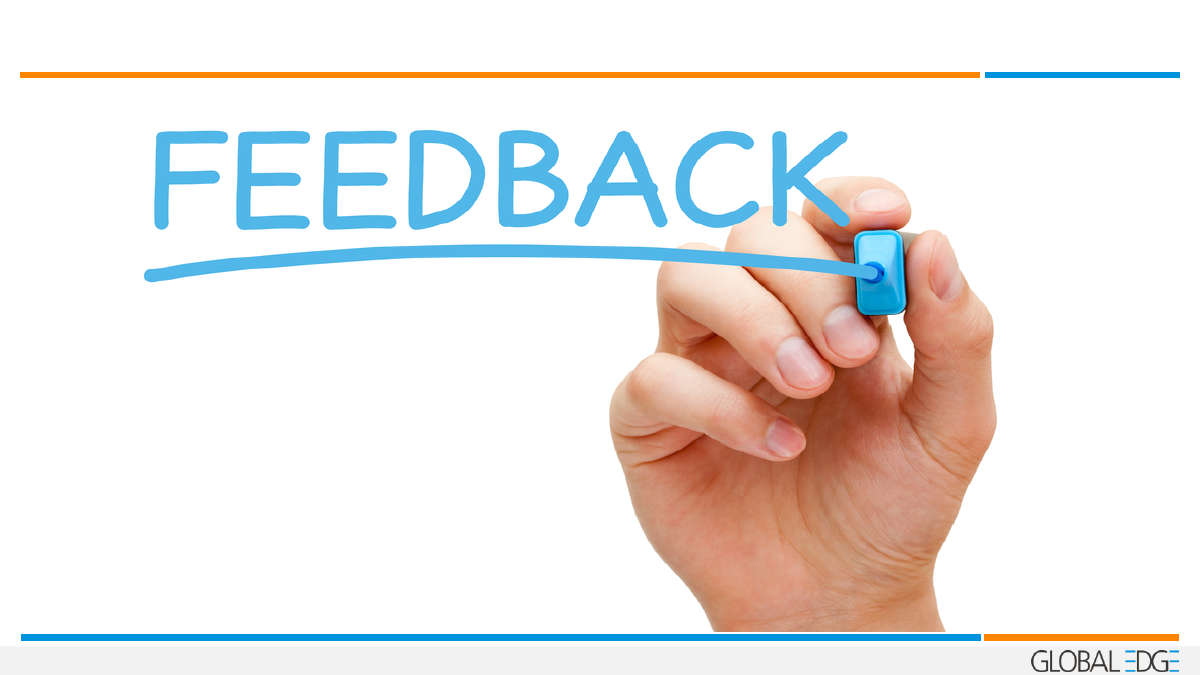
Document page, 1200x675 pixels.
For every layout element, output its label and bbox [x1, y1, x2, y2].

picture [115, 81, 1081, 632]
picture [1031, 650, 1179, 672]
